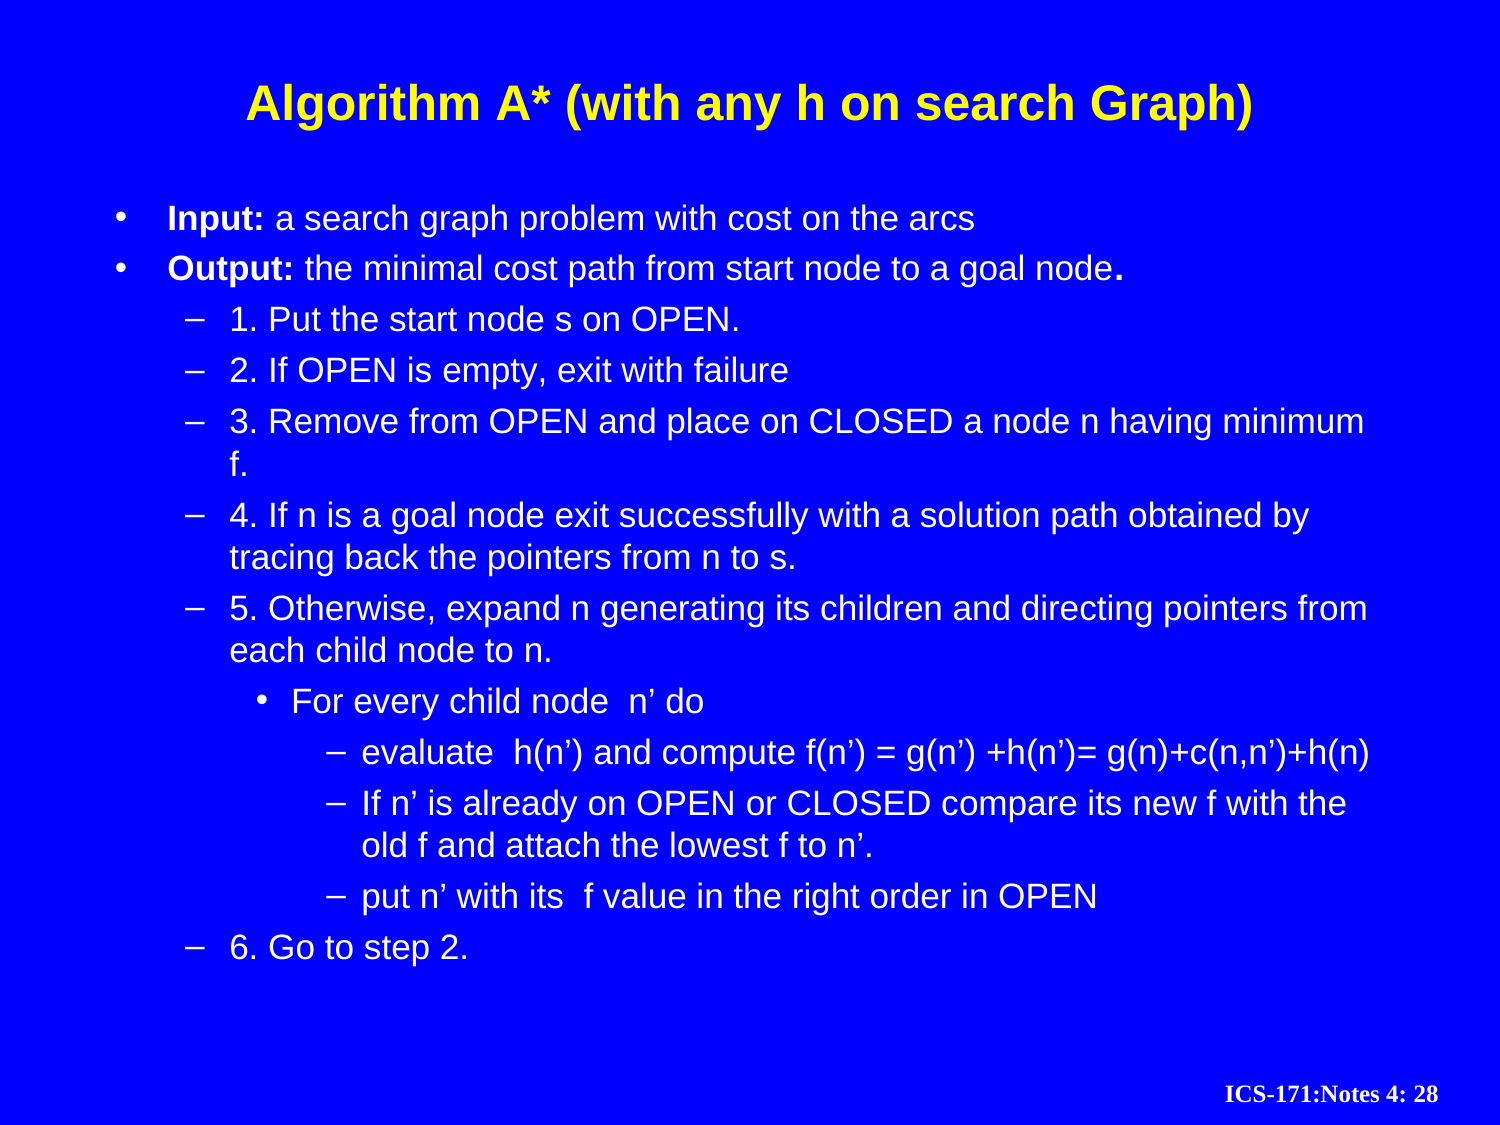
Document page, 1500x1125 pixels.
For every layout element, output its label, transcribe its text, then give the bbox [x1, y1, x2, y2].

title Algorithm A* (with any h on search Graph) [112, 49, 1388, 150]
list Input: a search graph problem with cost on the arcs Output: the minimal cost path from start node to a goal node. 1. Put the start node s on OPEN. 2. If OPEN is empty, exit with failure 3. Remove from OPEN and place on CLOSED a node n having minimum f. 4. If n is a goal node exit successfully with a solution path obtained by tracing back the pointers from n to s. 5. Otherwise, expand n generating its children and directing pointers from each child node to n. For every child node n’ do evaluate h(n’) and compute f(n’) = g(n’) +h(n’)= g(n)+c(n,n’)+h(n) If n’ is already on OPEN or CLOSED compare its new f with the old f and attach the lowest f to n’. put n’ with its f value in the right order in OPEN 6. Go to step 2. [99, 187, 1388, 1013]
